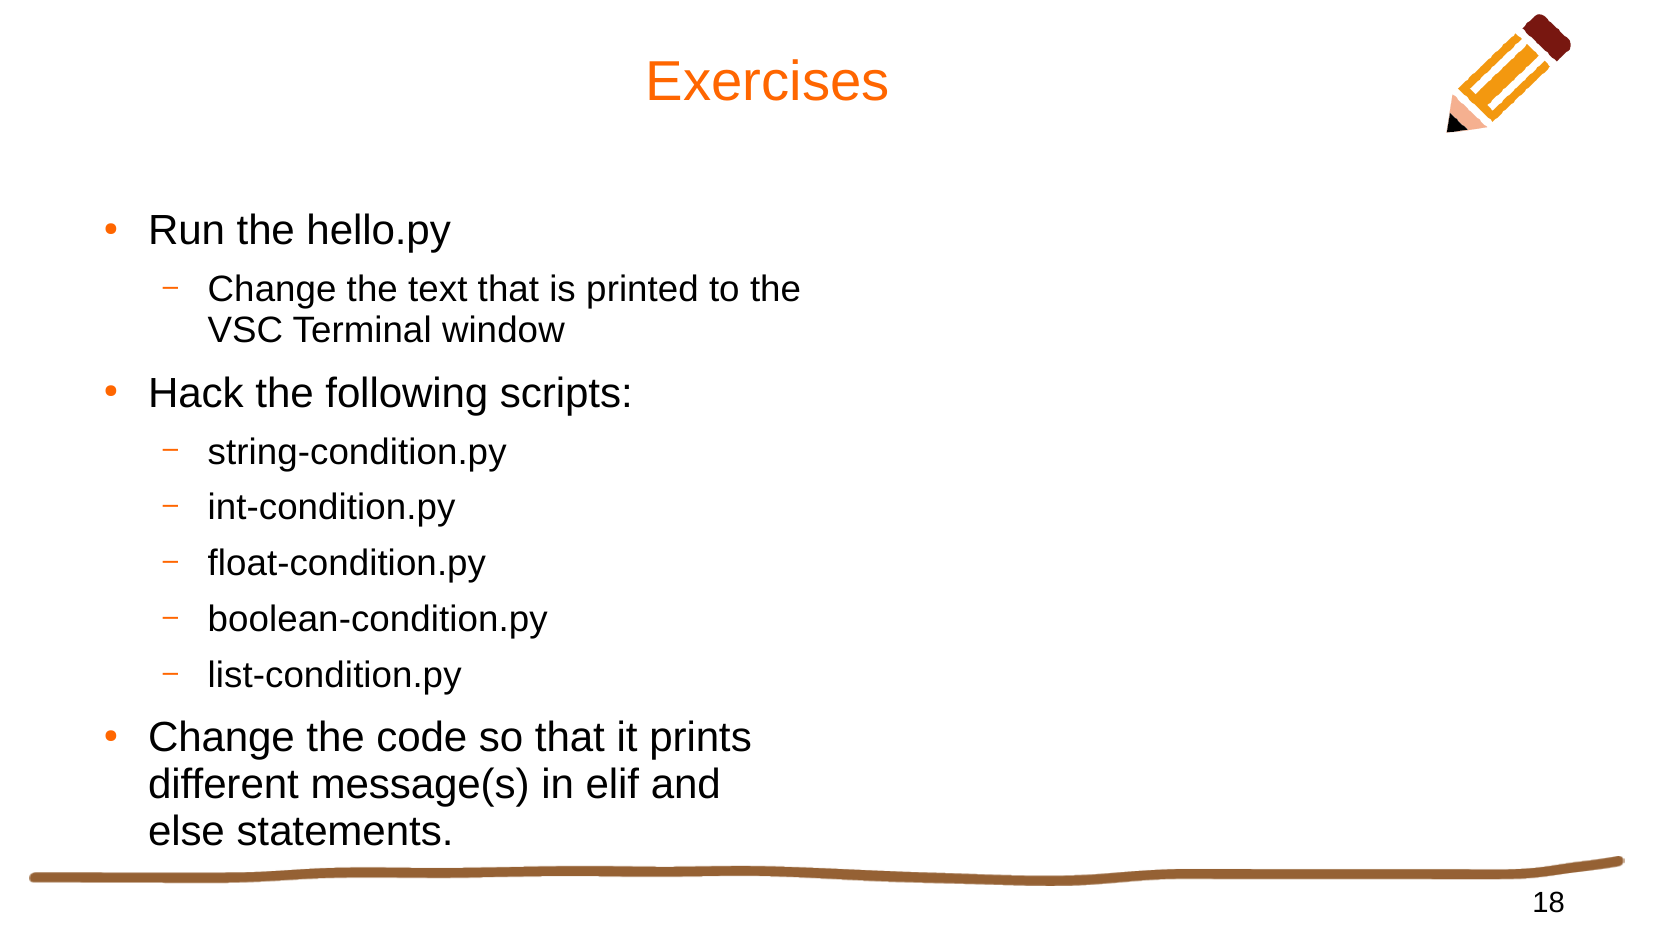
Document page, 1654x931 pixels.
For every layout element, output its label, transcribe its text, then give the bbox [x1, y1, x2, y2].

picture [29, 856, 1625, 886]
list Run the hello.py Change the text that is printed to the VSC Terminal window Hack the following scripts: string-condition.py int-condition.py float-condition.py boolean-condition.py list-condition.py Change the code so that it prints different message(s) in elif and else statements. [88, 206, 809, 857]
picture [1446, 14, 1571, 133]
title Exercises [88, 29, 1447, 133]
